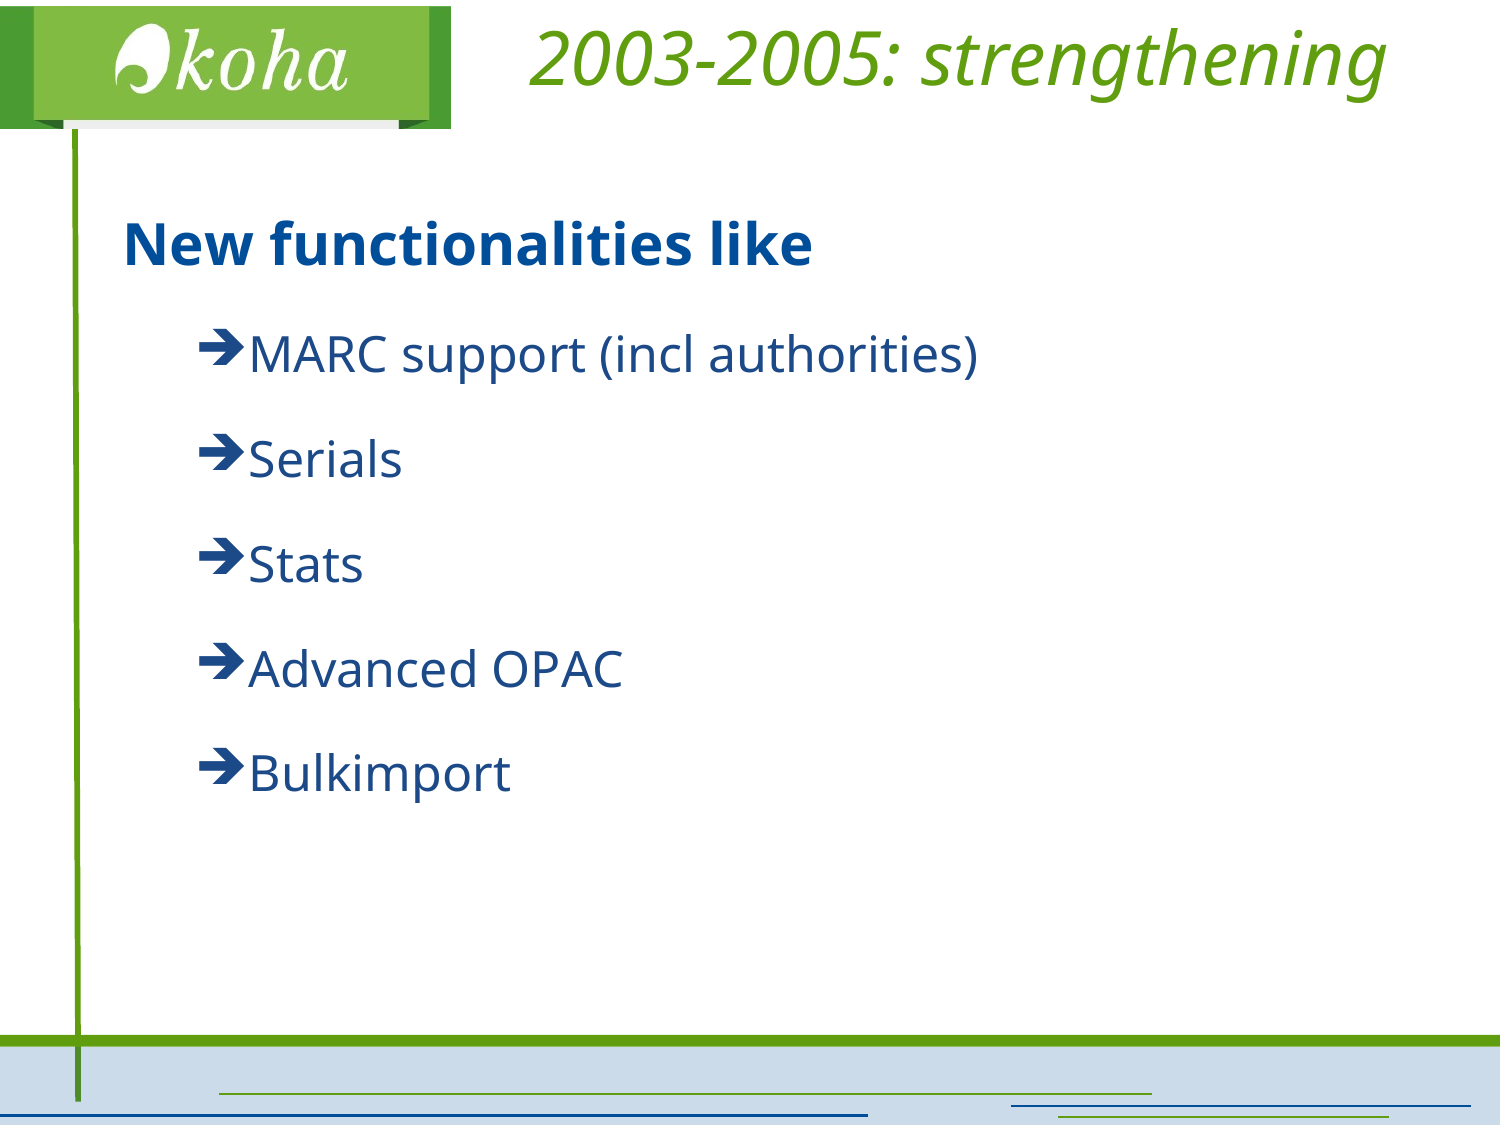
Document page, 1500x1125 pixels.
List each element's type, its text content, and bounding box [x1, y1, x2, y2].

picture [0, 0, 451, 129]
title 2003-2005: strengthening [412, 0, 1500, 113]
list New functionalities like MARC support (incl authorities) Serials Stats Advanced OPAC Bulkimport [118, 187, 1463, 971]
